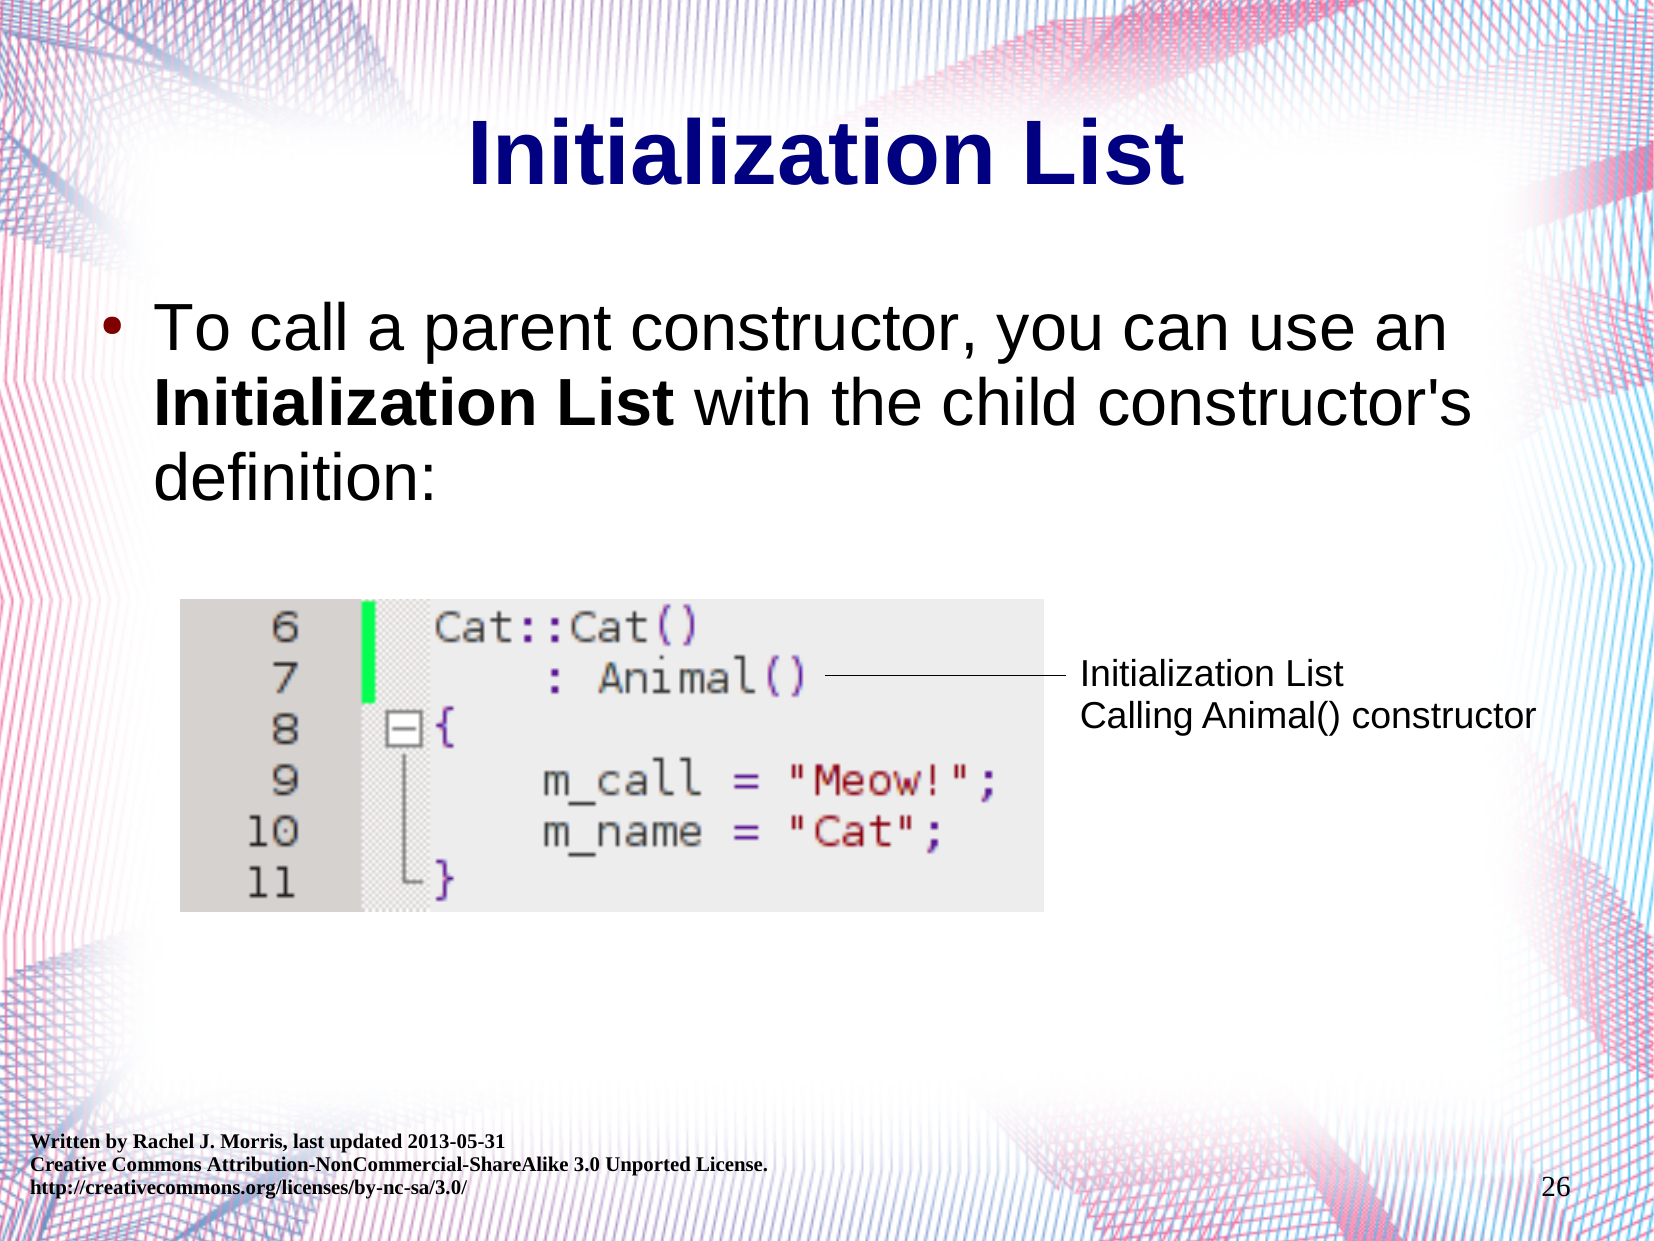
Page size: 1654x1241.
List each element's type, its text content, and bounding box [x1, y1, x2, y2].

list To call a parent constructor, you can use an Initialization List with the child constructor's definition: [82, 290, 1571, 541]
picture [0, 0, 1654, 1241]
text_box Initialization List Calling Animal() constructor [1065, 645, 1576, 744]
title Initialization List [82, 49, 1571, 257]
